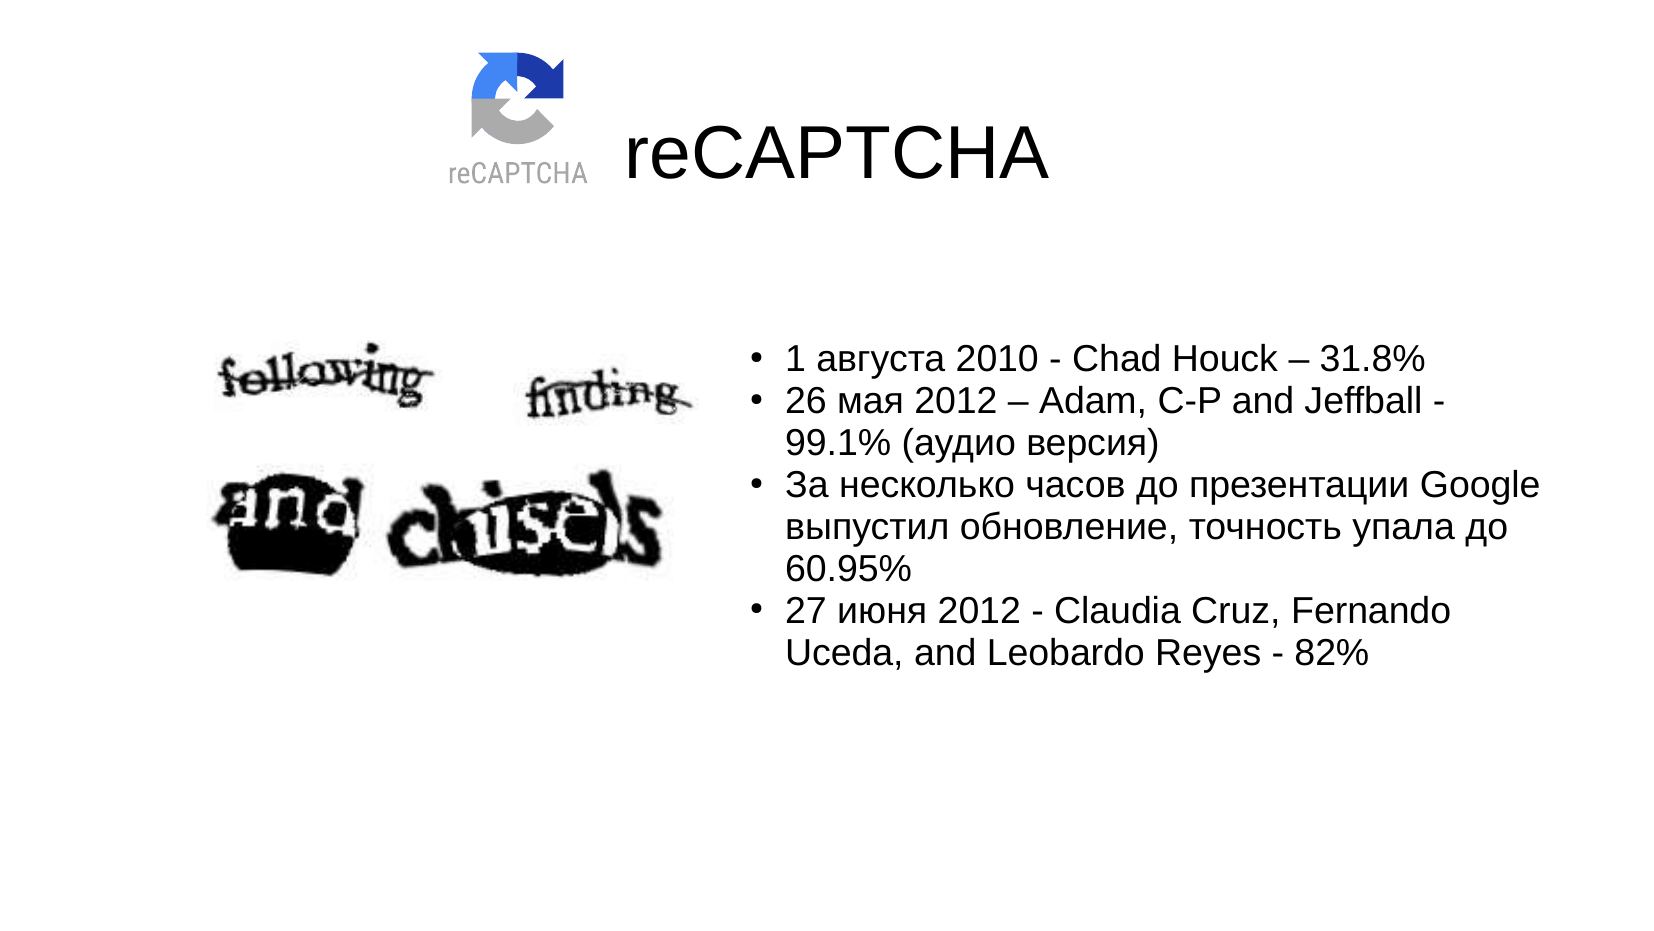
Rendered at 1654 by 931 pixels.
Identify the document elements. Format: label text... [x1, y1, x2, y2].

picture [435, 30, 601, 196]
picture [195, 462, 674, 586]
picture [172, 340, 706, 442]
text_box 1 августа 2010 - Chad Houck – 31.8% 26 мая 2012 – Adam, C-P and Jeffball - 99.1% (аудио версия) За несколько часов до презентации Google выпустил обновление, точность упала до 60.95% 27 июня 2012 - Claudia Cruz, Fernando Uceda, and Leobardo Reyes - 82% [735, 330, 1561, 681]
title reCAPTCHA [82, 49, 1571, 257]
